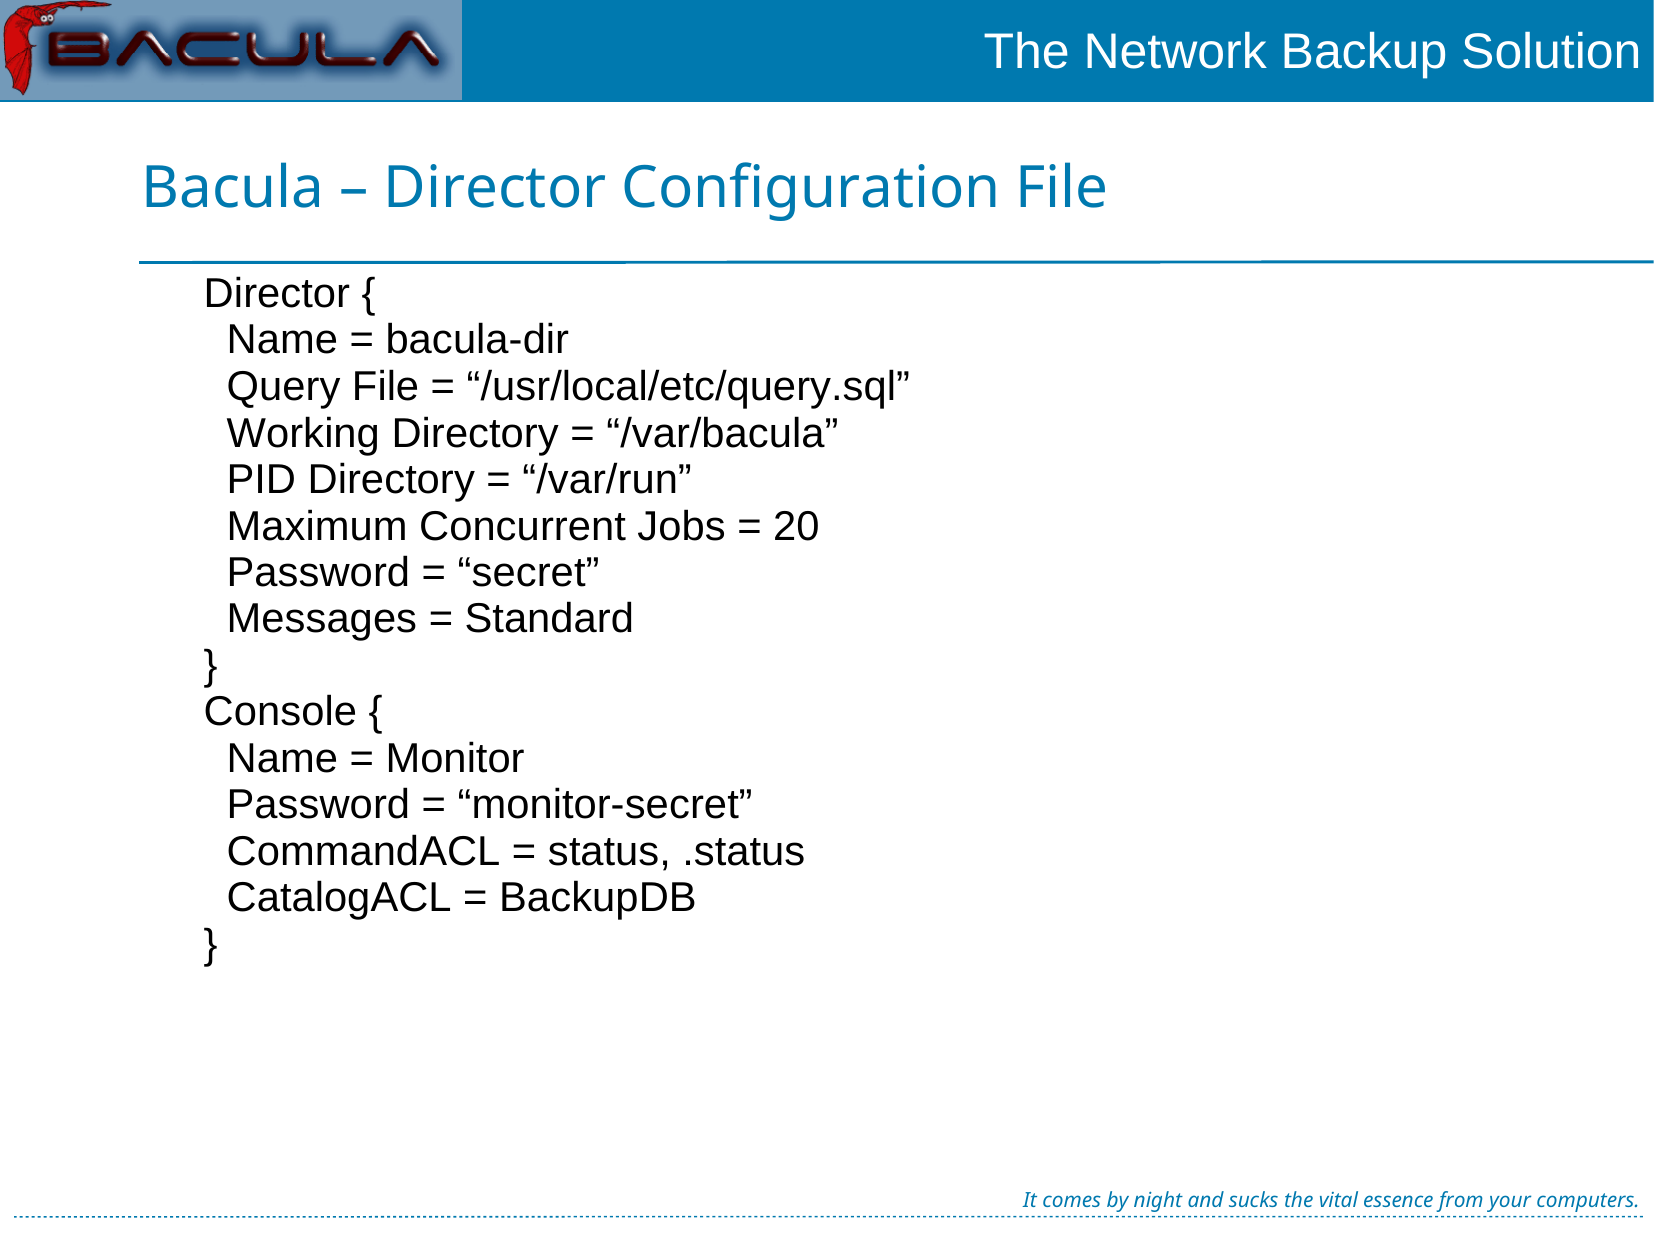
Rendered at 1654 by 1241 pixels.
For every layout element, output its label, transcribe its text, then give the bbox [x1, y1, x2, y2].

title Bacula – Director Configuration File [141, 112, 1501, 226]
picture [0, 0, 461, 99]
list Director { Name = bacula-dir Query File = “/usr/local/etc/query.sql” Working Directory = “/var/bacula” PID Directory = “/var/run” Maximum Concurrent Jobs = 20 Password = “secret” Messages = Standard } Console { Name = Monitor Password = “monitor-secret” CommandACL = status, .status CatalogACL = BackupDB } [144, 269, 1538, 1201]
